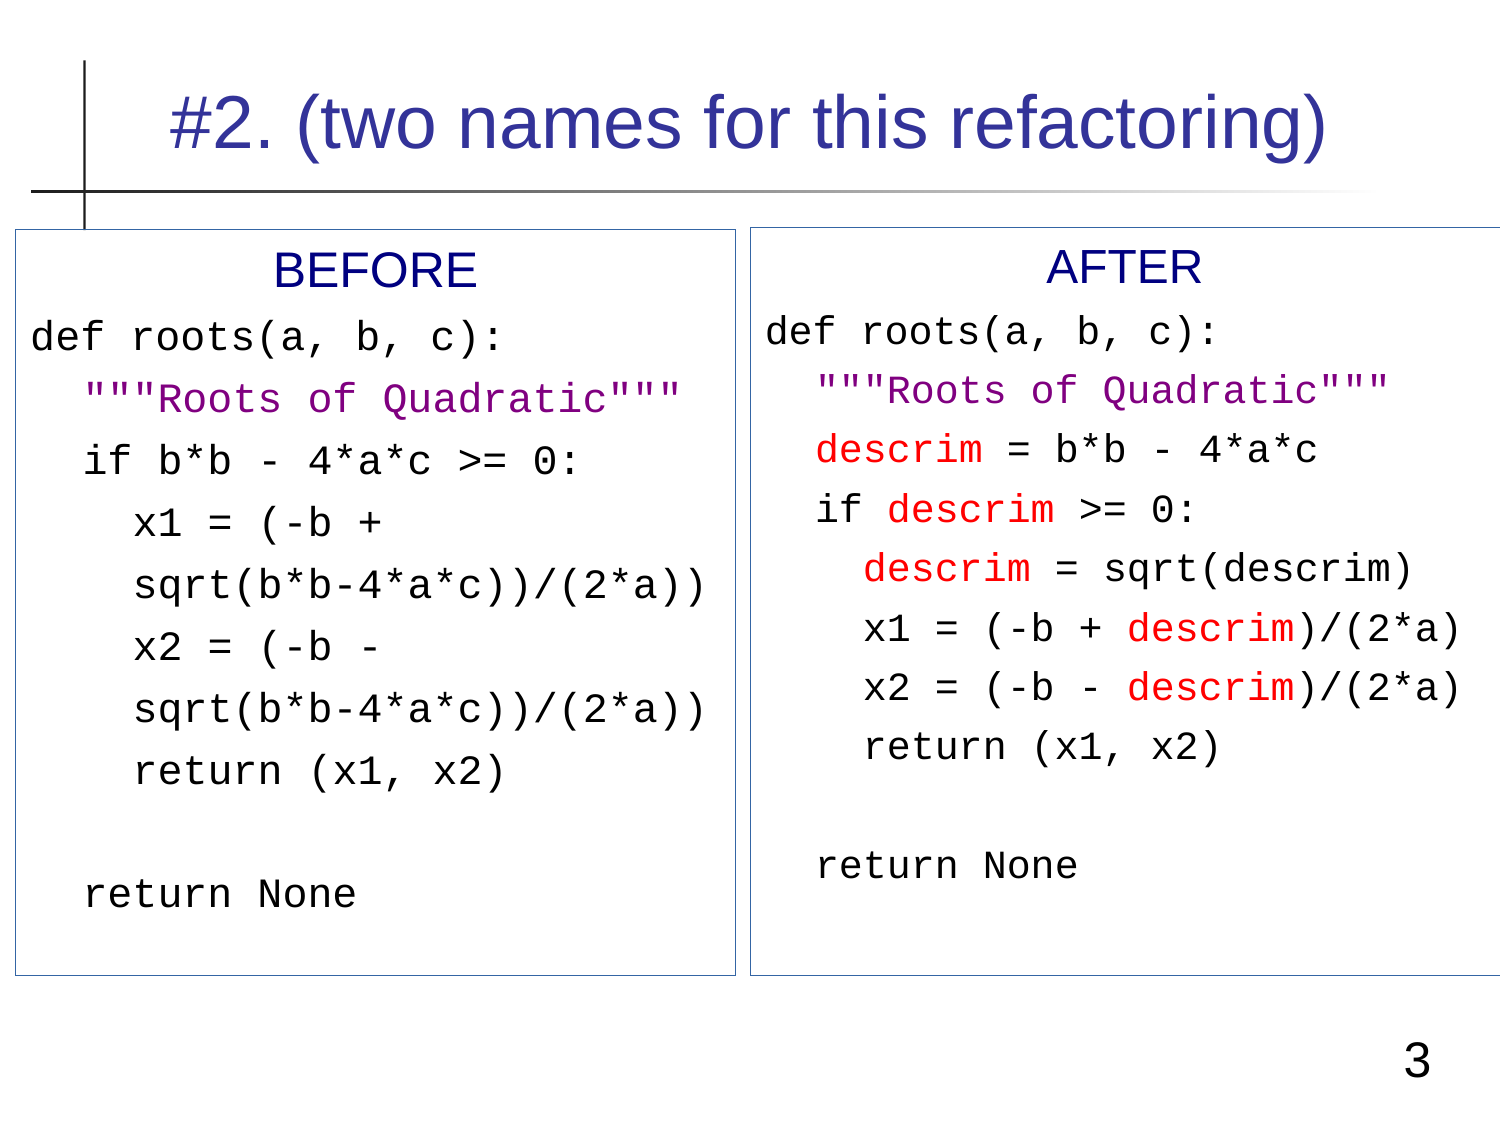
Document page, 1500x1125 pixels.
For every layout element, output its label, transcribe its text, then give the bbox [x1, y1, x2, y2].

title #2. (two names for this refactoring) [50, 37, 1450, 201]
text_box <number> [1380, 1020, 1456, 1095]
list AFTER def roots(a, b, c): """Roots of Quadratic""" descrim = b*b - 4*a*c if descrim >= 0: descrim = sqrt(descrim) x1 = (-b + descrim)/(2*a) x2 = (-b - descrim)/(2*a) return (x1, x2) return None [750, 227, 1500, 976]
list BEFORE def roots(a, b, c): """Roots of Quadratic""" if b*b - 4*a*c >= 0: x1 = (-b + sqrt(b*b-4*a*c))/(2*a)) x2 = (-b - sqrt(b*b-4*a*c))/(2*a)) return (x1, x2) return None [15, 229, 736, 976]
